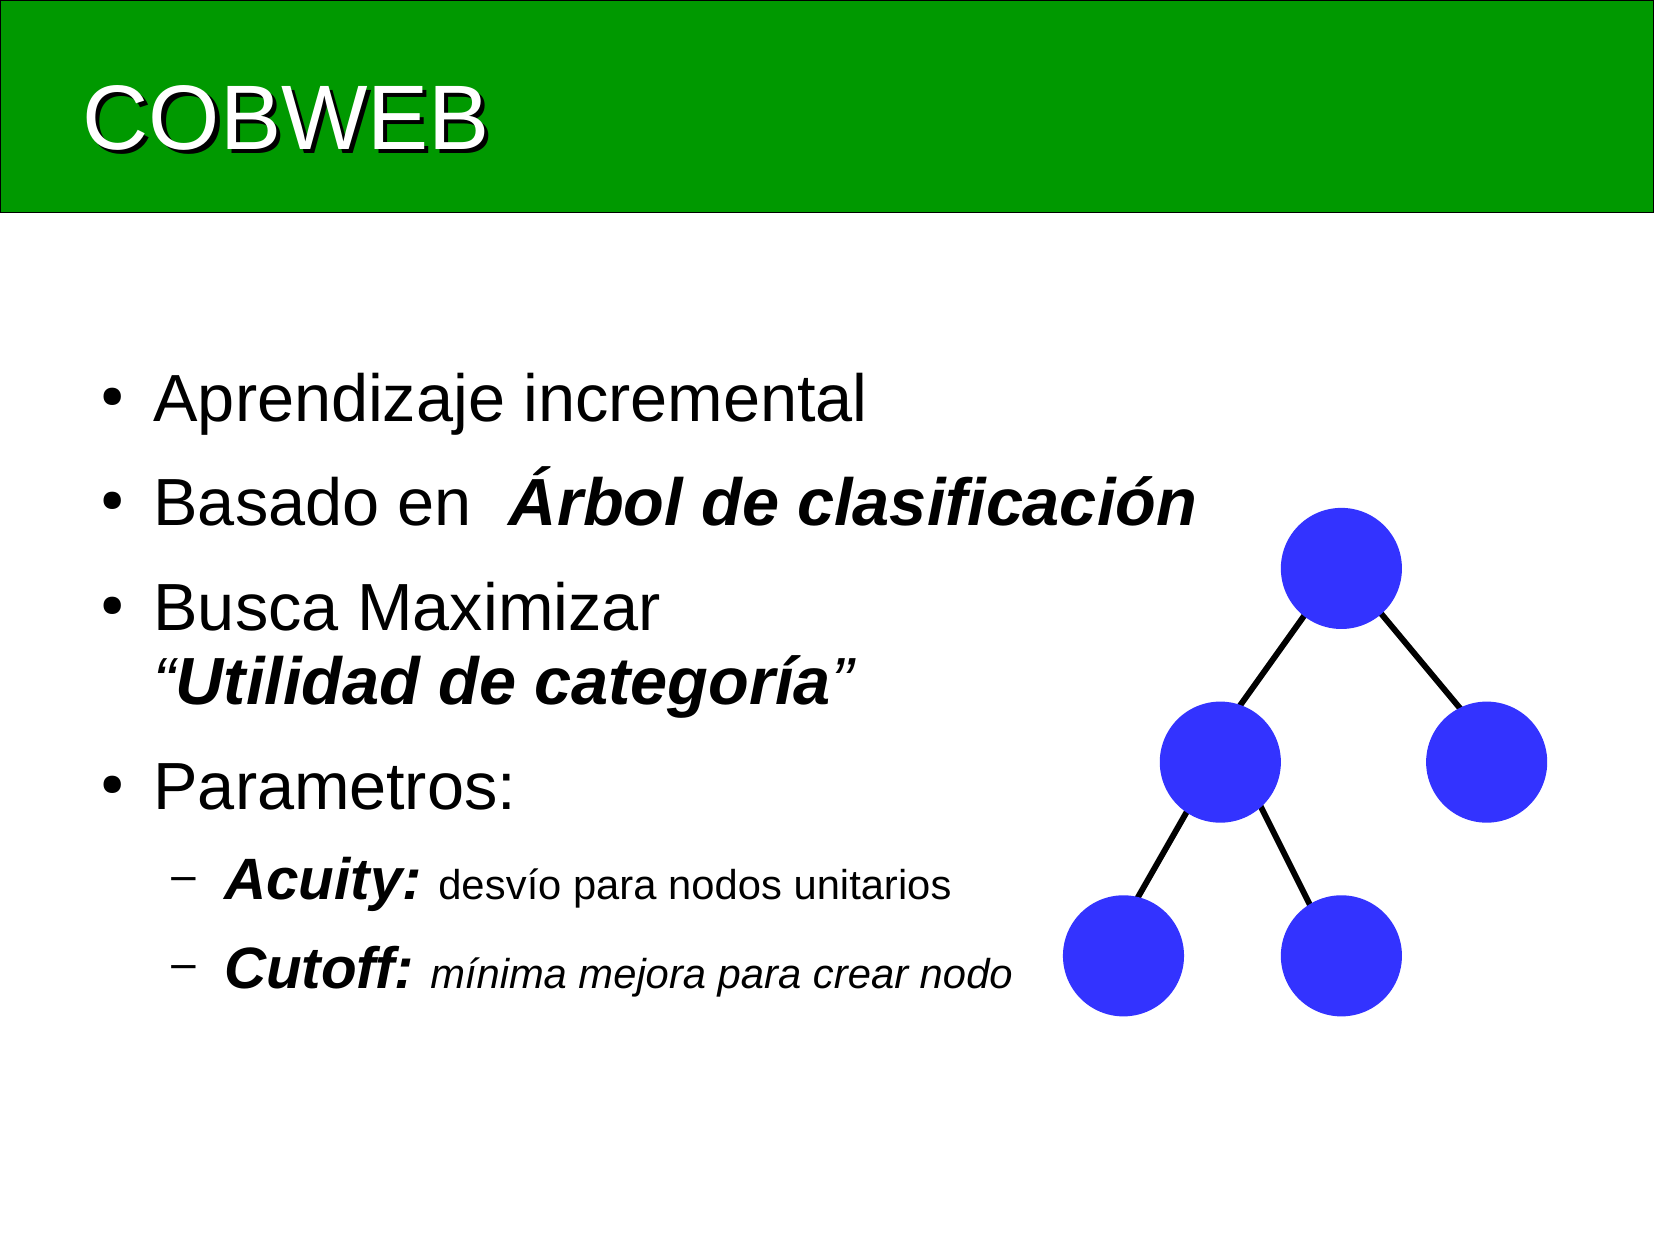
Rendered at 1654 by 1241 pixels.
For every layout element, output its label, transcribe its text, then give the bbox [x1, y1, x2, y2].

text_box [1280, 895, 1402, 1017]
text_box [1159, 701, 1281, 823]
text_box [1062, 895, 1185, 1017]
text_box [1426, 701, 1548, 823]
title COBWEB [82, 15, 1607, 221]
list Aprendizaje incremental Basado en Árbol de clasificación Busca Maximizar “Utilidad de categoría” Parametros: Acuity: desvío para nodos unitarios Cutoff: mínima mejora para crear nodo [82, 361, 1571, 1081]
text_box [0, 0, 1654, 213]
text_box [1280, 507, 1402, 629]
